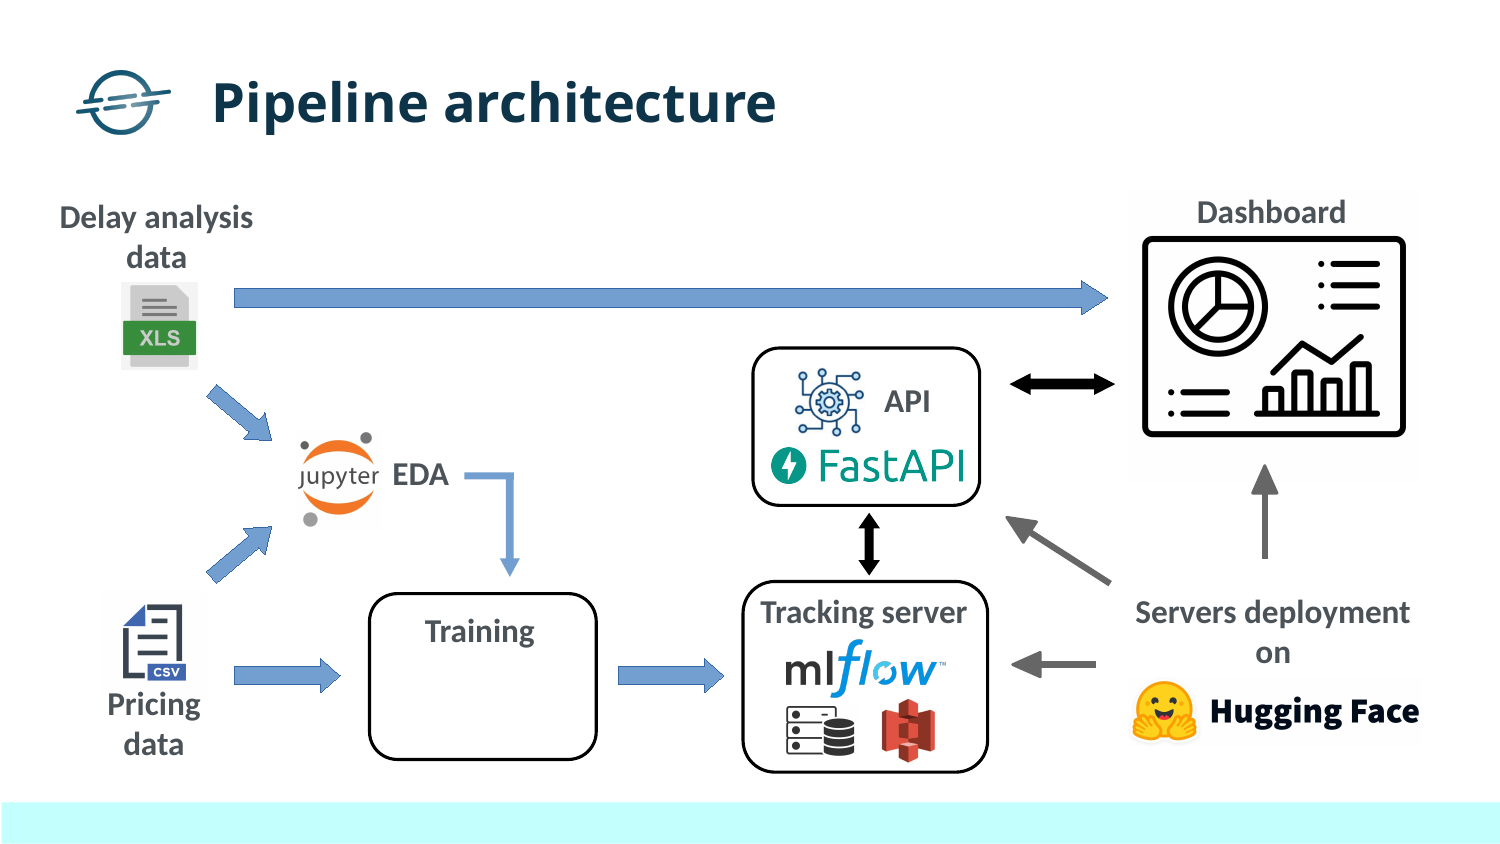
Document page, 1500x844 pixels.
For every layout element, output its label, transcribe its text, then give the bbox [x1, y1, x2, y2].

text_box [743, 603, 988, 773]
picture [295, 429, 382, 531]
title Training [395, 593, 564, 650]
text_box [464, 472, 520, 577]
picture [786, 639, 946, 765]
title EDA [382, 437, 467, 510]
text_box [1, 802, 1500, 844]
text_box [206, 526, 272, 584]
title Delay analysis data [37, 180, 277, 252]
text_box [234, 280, 1108, 315]
picture [102, 590, 207, 667]
picture [76, 70, 171, 135]
picture [121, 282, 198, 370]
title Tracking server [743, 575, 986, 641]
text_box [206, 384, 272, 441]
title Pipeline architecture [196, 53, 874, 155]
text_box [369, 593, 597, 760]
text_box [618, 658, 724, 693]
title Pricing data [34, 667, 274, 770]
title Servers deployment on [1116, 575, 1430, 695]
text_box [234, 658, 341, 693]
title Dashboard [1145, 175, 1399, 249]
text_box [1009, 373, 1116, 395]
text_box [752, 348, 980, 506]
picture [1128, 676, 1422, 746]
text_box [858, 512, 880, 576]
picture [1127, 189, 1421, 484]
